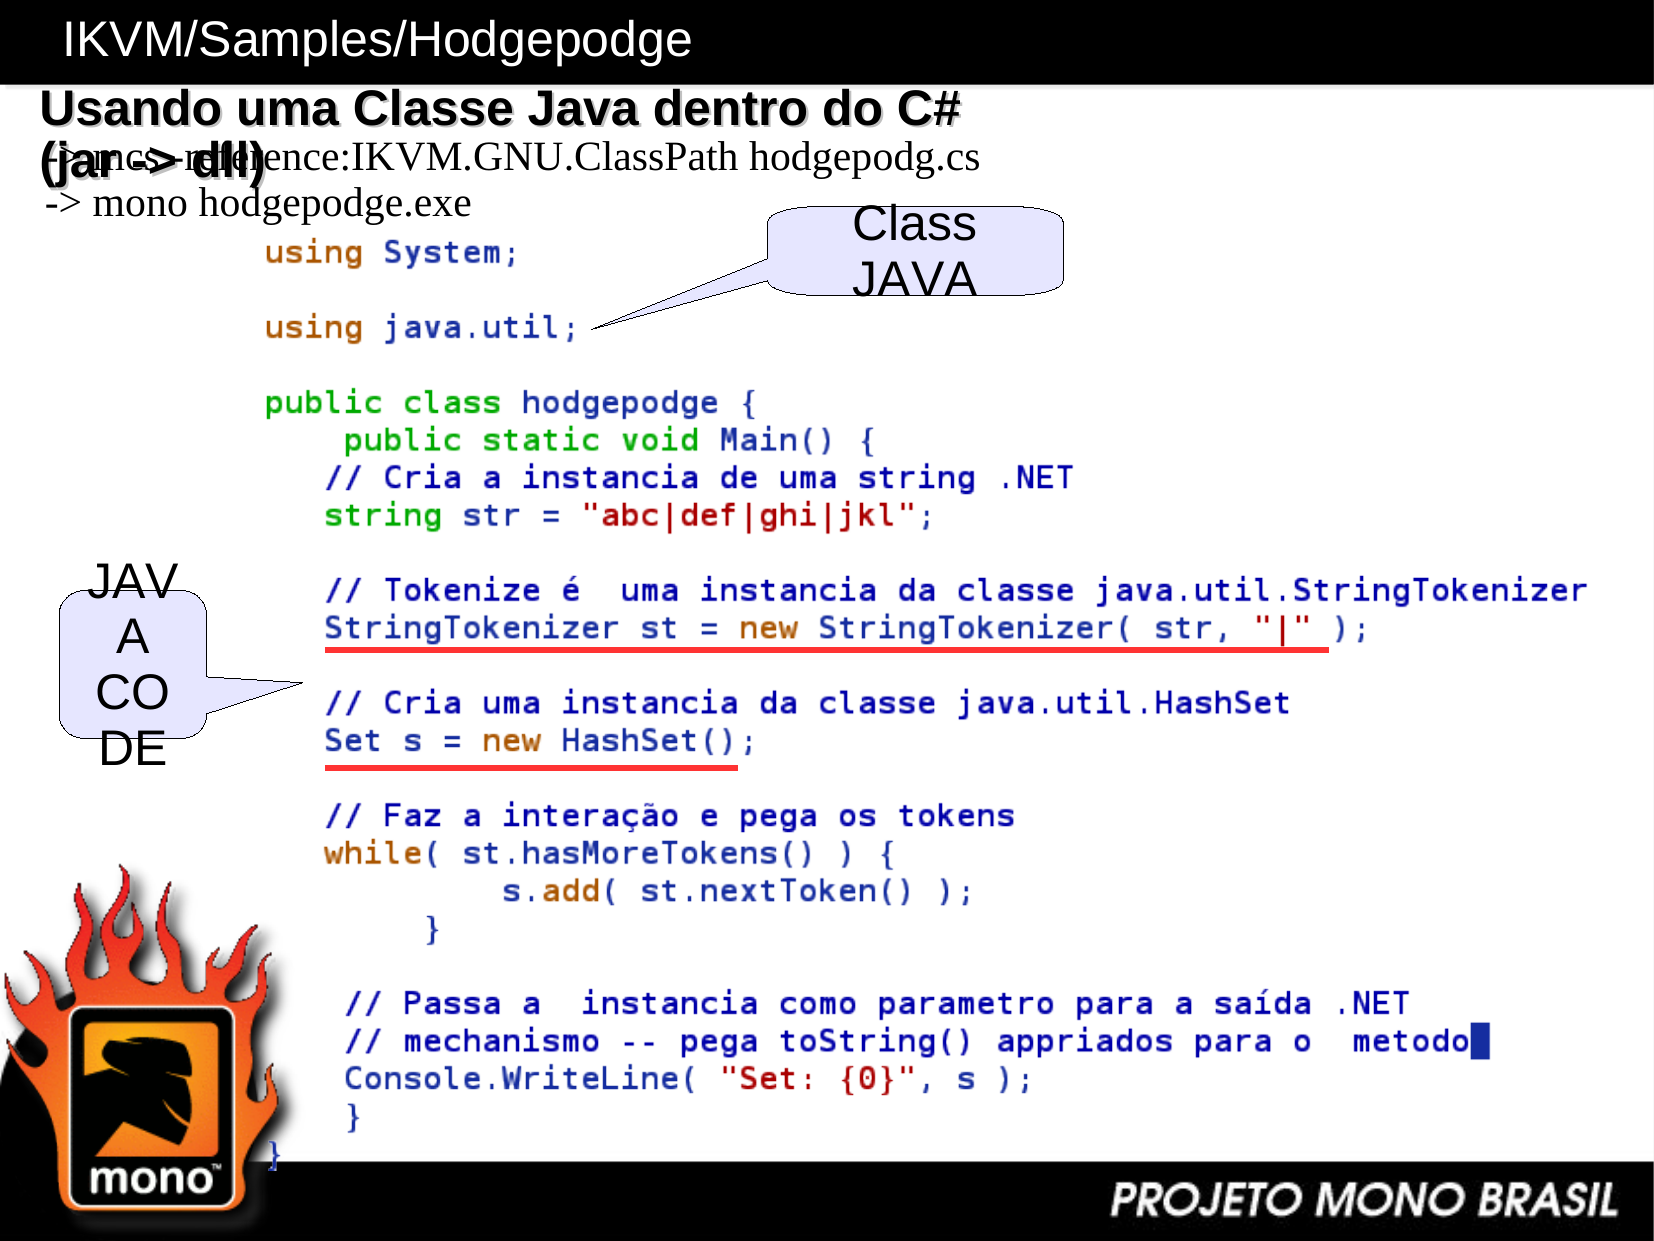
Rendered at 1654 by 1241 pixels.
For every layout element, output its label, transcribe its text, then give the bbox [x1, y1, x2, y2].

text_box Class JAVA [882, 286, 905, 296]
text_box Usando uma Classe Java dentro do C# (jar -> dll) [39, 82, 994, 125]
picture [0, 85, 1654, 1241]
text_box IKVM/Samples/Hodgepodge [63, 15, 694, 68]
text_box Class JAVA [949, 286, 972, 296]
text_box Class JAVA [591, 206, 1064, 330]
text_box -> mcs -reference:IKVM.GNU.ClassPath hodgepodg.cs -> mono hodgepodge.exe [30, 125, 1613, 292]
text_box JAVA CODE [59, 590, 303, 739]
